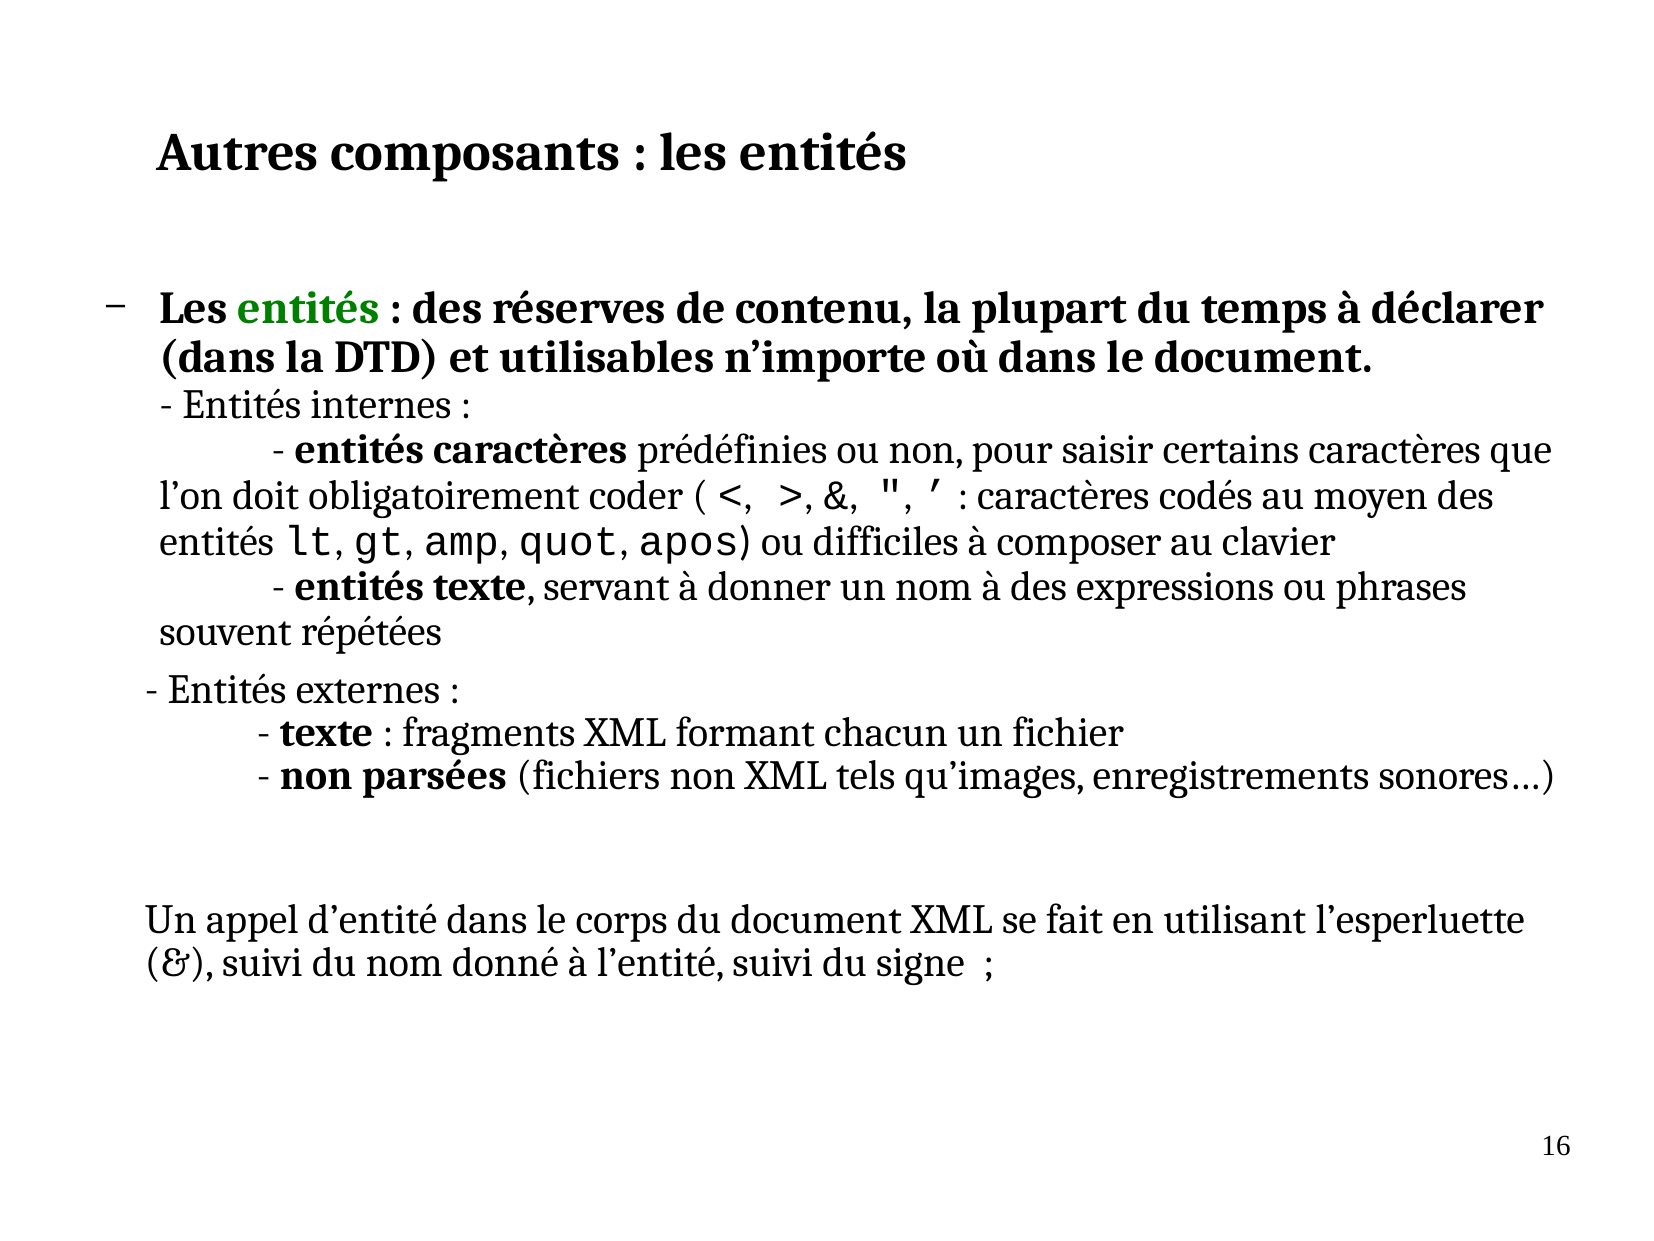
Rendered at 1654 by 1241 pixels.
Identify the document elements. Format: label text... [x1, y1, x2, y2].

subtitle Les entités : des réserves de contenu, la plupart du temps à déclarer (dans la DTD) et utilisables n’importe où dans le document. - Entités internes : - entités caractères prédéfinies ou non, pour saisir certains caractères que l’on doit obligatoirement coder ( <, >, &, ", ’ : caractères codés au moyen des entités lt, gt, amp, quot, apos) ou difficiles à composer au clavier - entités texte, servant à donner un nom à des expressions ou phrases souvent répétées - Entités externes : - texte : fragments XML formant chacun un fichier - non parsées (fichiers non XML tels qu’images, enregistrements sonores…) Un appel d’entité dans le corps du document XML se fait en utilisant l’esperluette (&), suivi du nom donné à l’entité, suivi du signe ; [88, 265, 1577, 1070]
title Autres composants : les entités [82, 56, 1571, 250]
